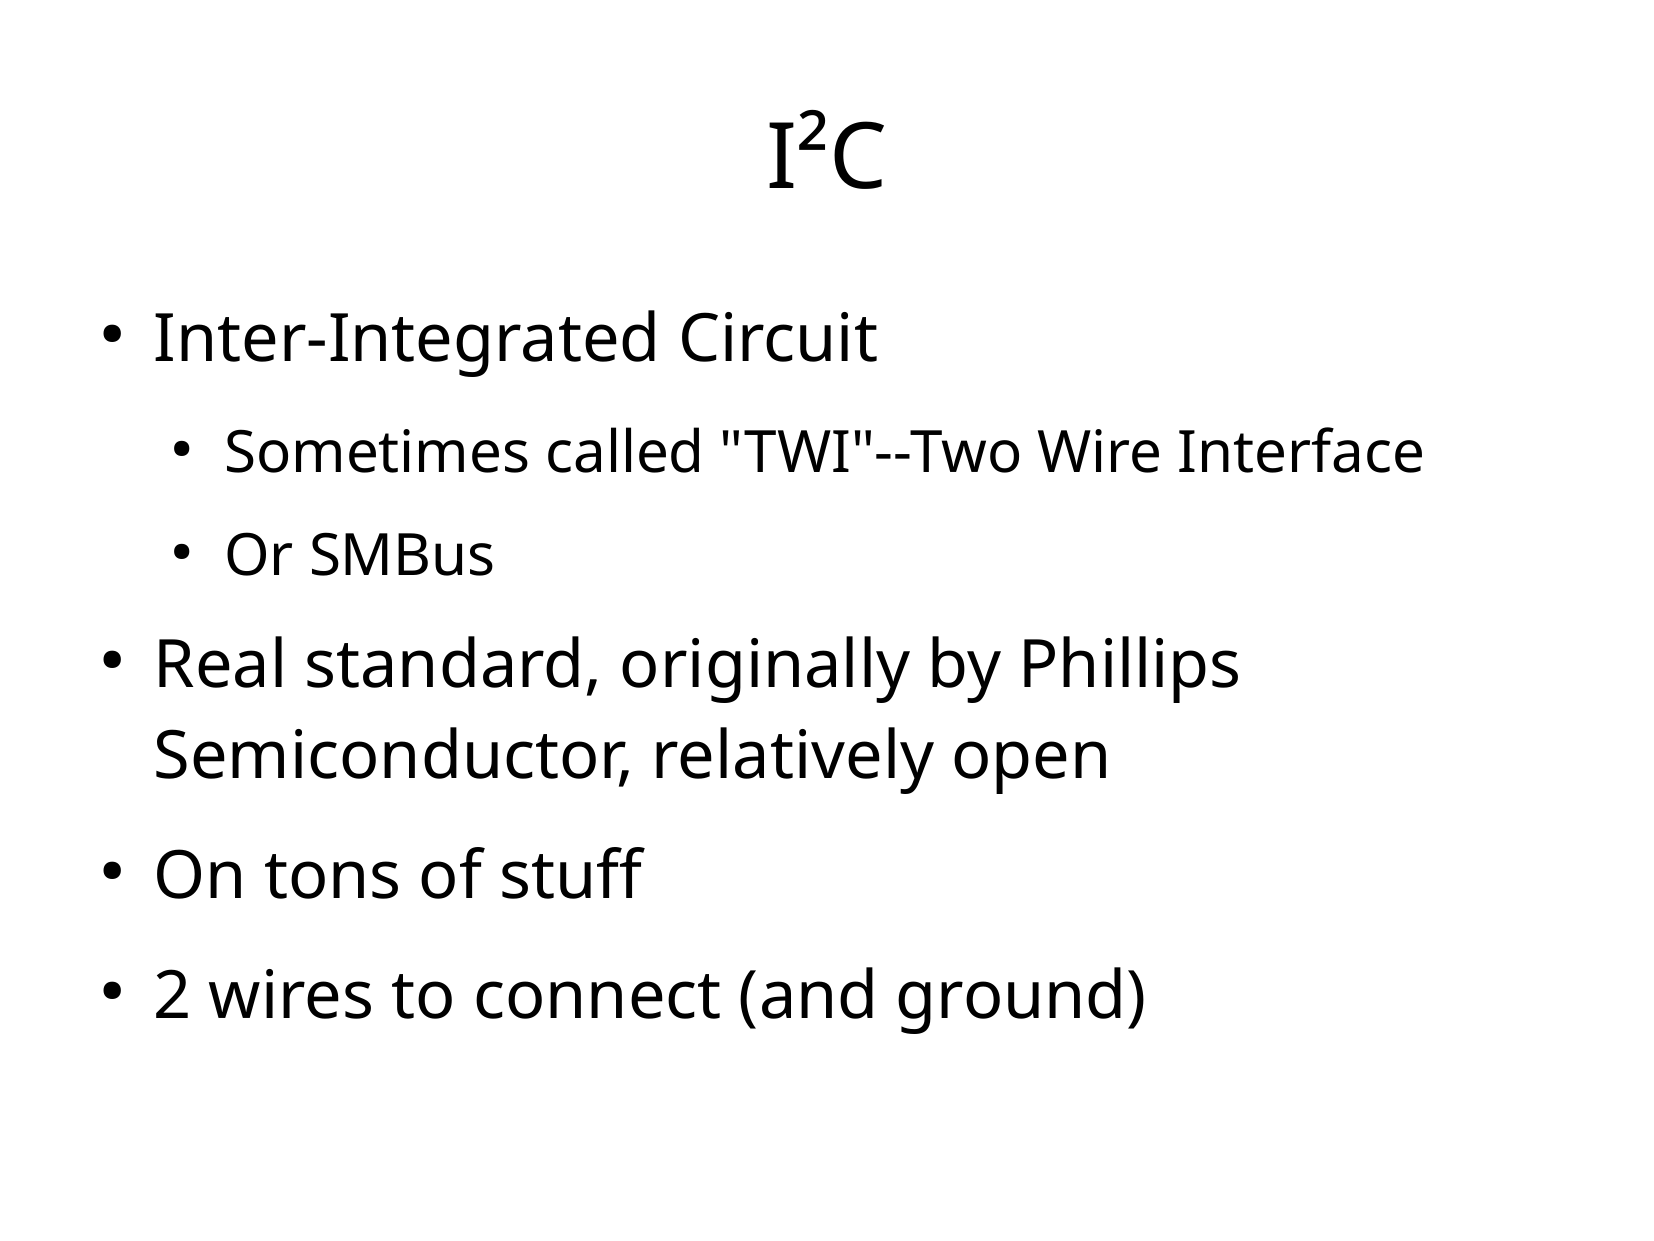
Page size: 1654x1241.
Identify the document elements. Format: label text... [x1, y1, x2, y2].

title I²C [82, 49, 1571, 257]
list Inter-Integrated Circuit Sometimes called "TWI"--Two Wire Interface Or SMBus Real standard, originally by Phillips Semiconductor, relatively open On tons of stuff 2 wires to connect (and ground) [82, 290, 1571, 1033]
